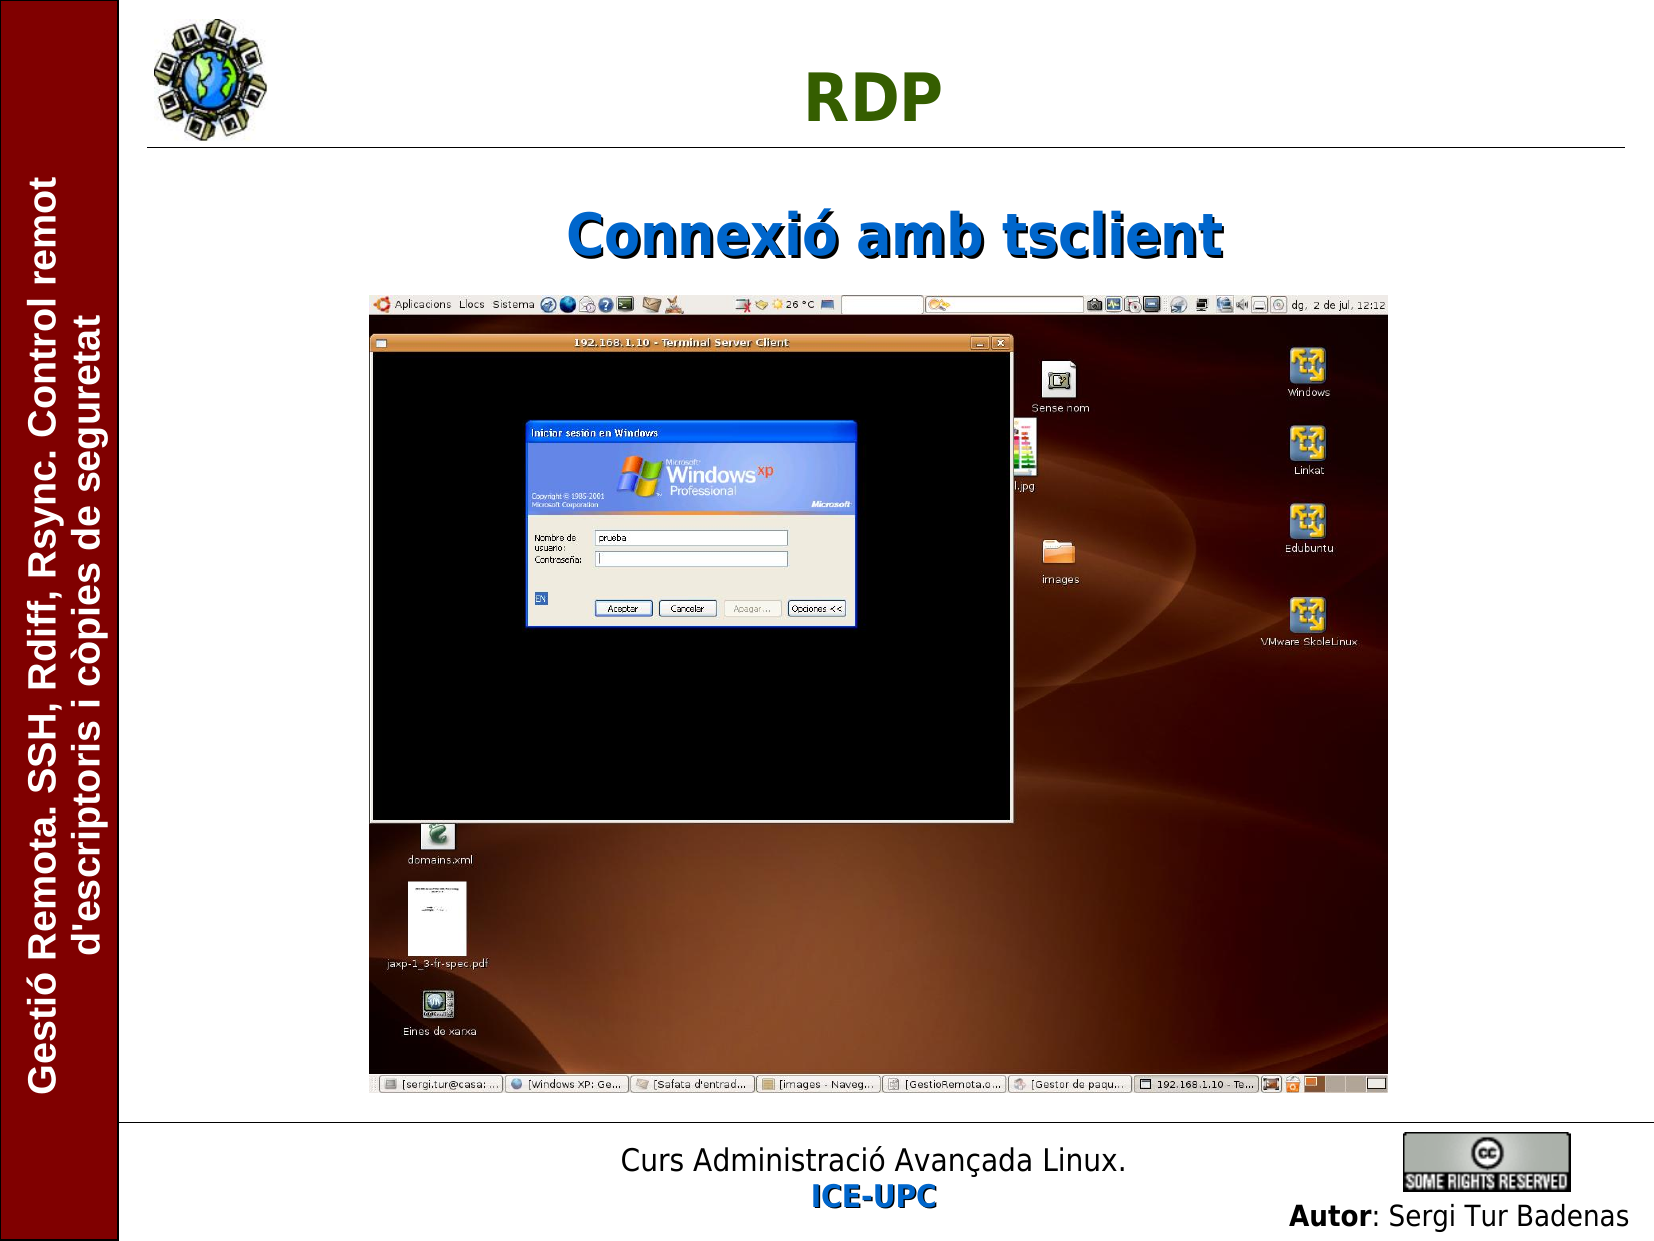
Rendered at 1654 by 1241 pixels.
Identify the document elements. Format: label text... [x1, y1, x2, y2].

title RDP [129, 49, 1619, 148]
picture [154, 19, 268, 49]
picture [369, 295, 1388, 1093]
list Connexió amb tsclient [141, 201, 1630, 1052]
picture [1403, 1132, 1571, 1192]
